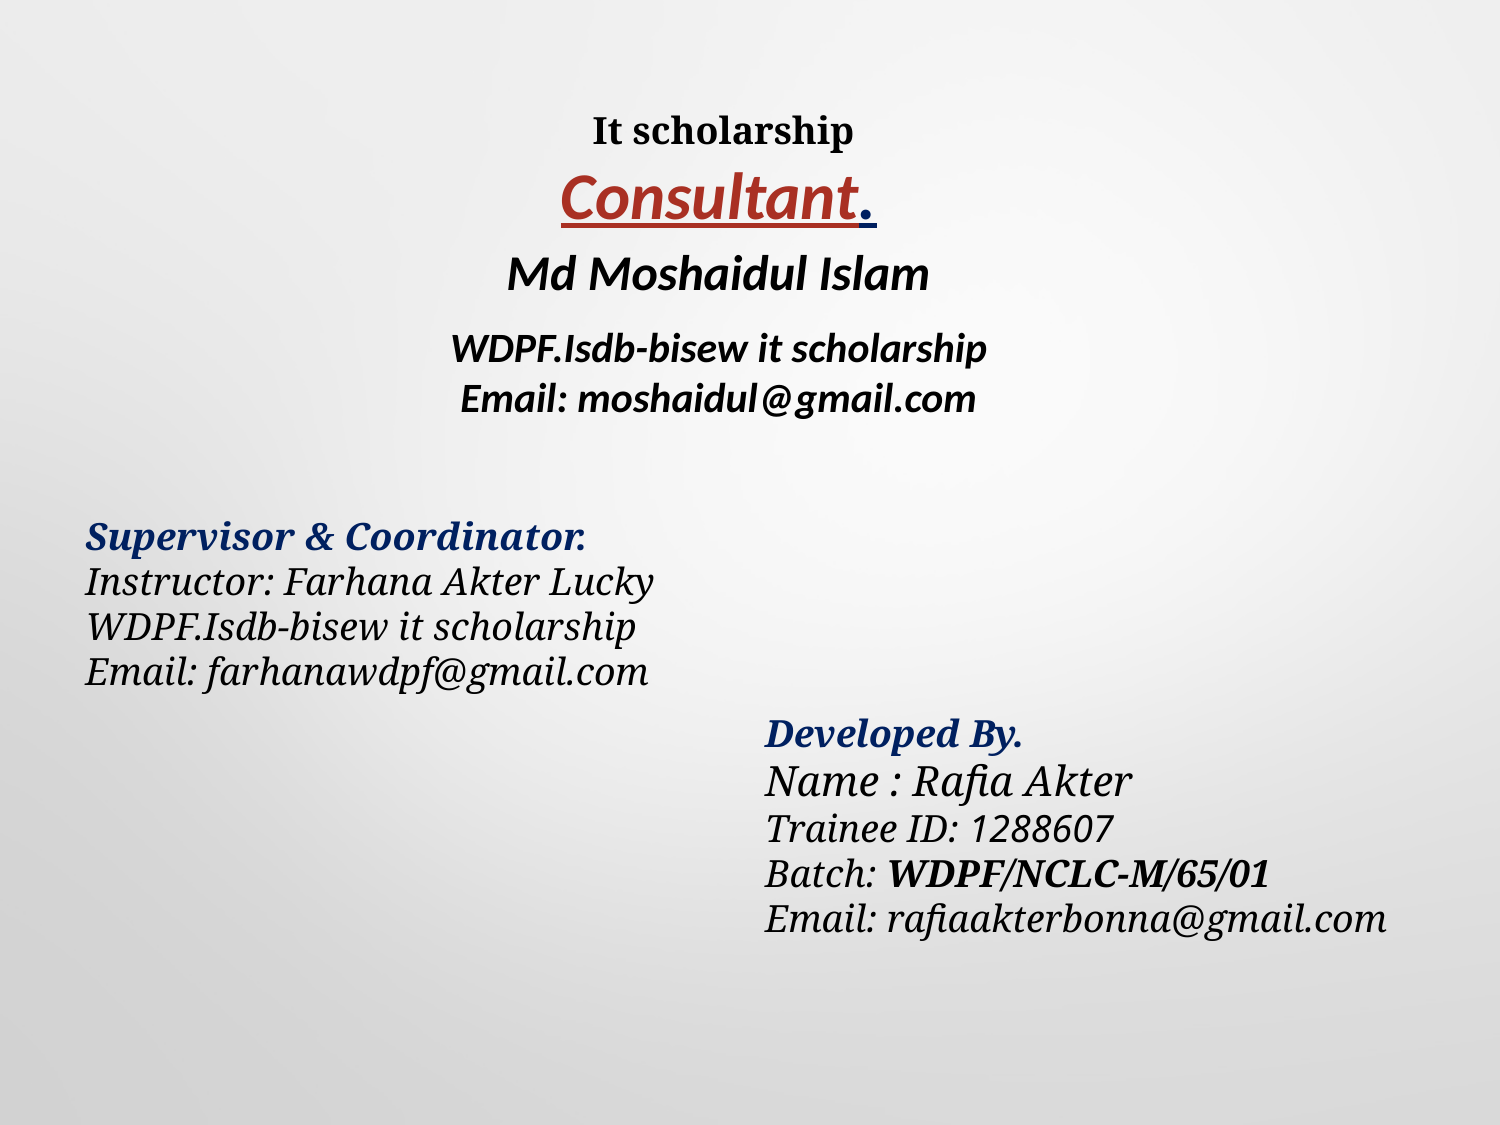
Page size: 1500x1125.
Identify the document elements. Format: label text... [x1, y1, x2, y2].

text_box It scholarship Consultant. Md Moshaidul Islam WDPF.Isdb-bisew it scholarship Email: moshaidul@gmail.com [425, 100, 1013, 486]
text_box Developed By. Name : Rafia Akter Trainee ID: 1288607 Batch: WDPF/NCLC-M/65/01 Email: rafiaakterbonna@gmail.com [750, 703, 1500, 948]
text_box Supervisor & Coordinator. Instructor: Farhana Akter Lucky WDPF.Isdb-bisew it scholarship Email: farhanawdpf@gmail.com [70, 506, 670, 701]
